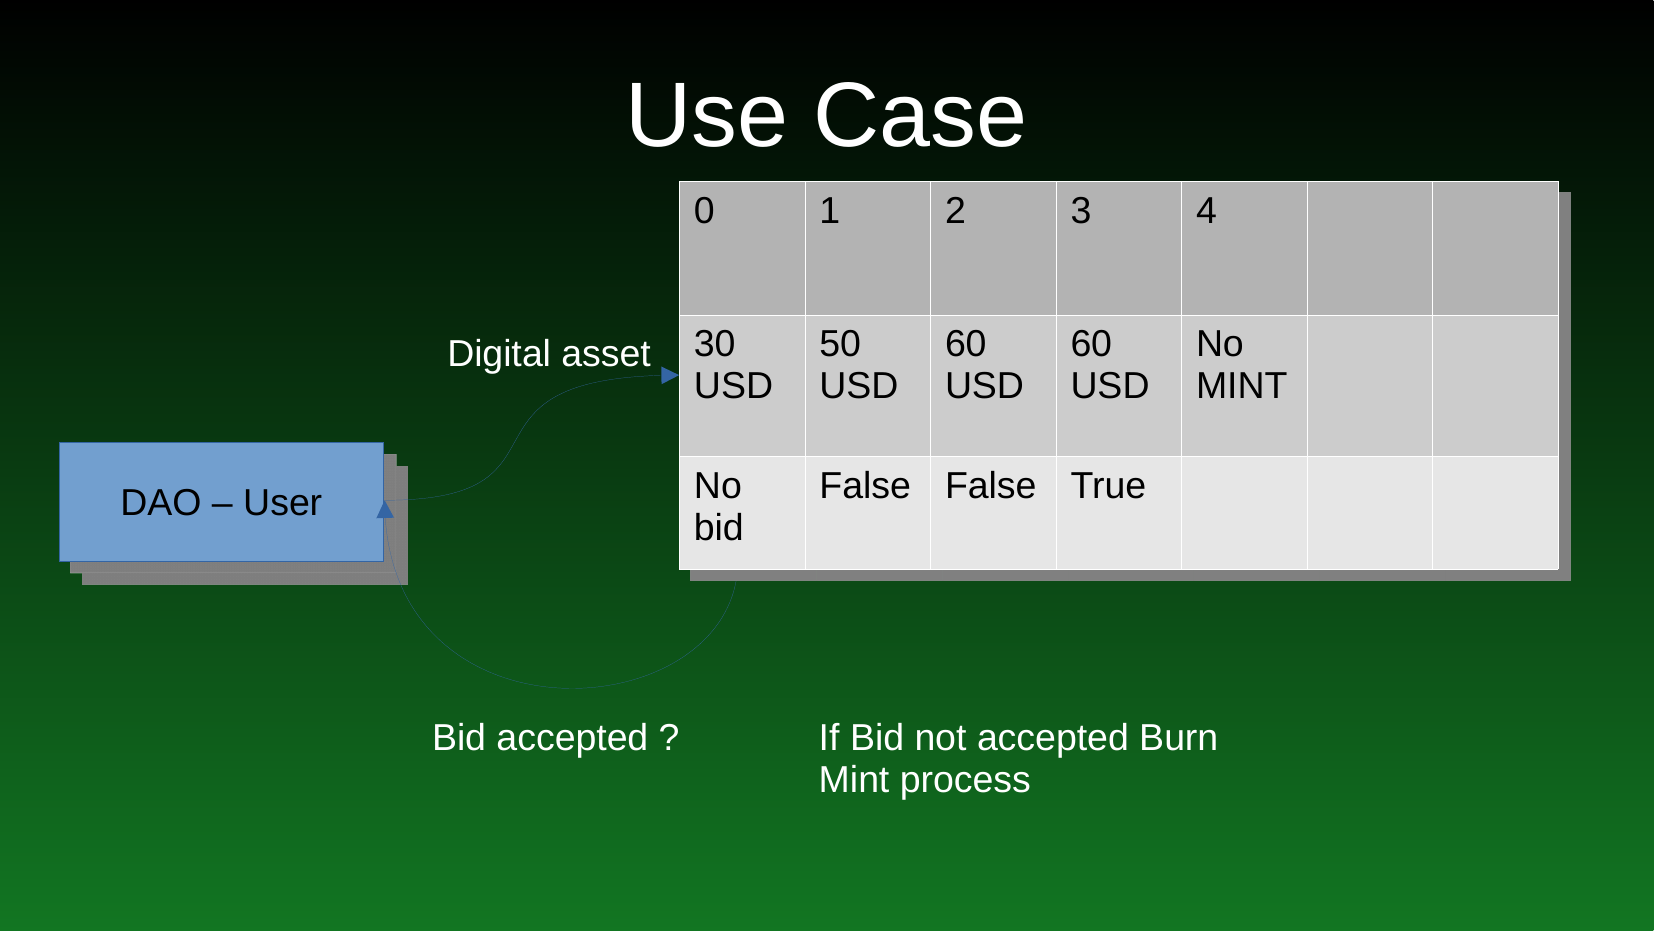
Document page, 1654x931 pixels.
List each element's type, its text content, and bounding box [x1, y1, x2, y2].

table_cell [1308, 457, 1432, 569]
table_cell 50 USD [806, 316, 930, 456]
table_header [1308, 182, 1432, 315]
table_header [1433, 182, 1558, 315]
table_cell False [806, 457, 930, 569]
title Use Case [82, 37, 1571, 193]
table_cell 30 USD [680, 316, 805, 456]
table_cell 60 USD [931, 316, 1056, 456]
table_header 3 [1057, 182, 1181, 315]
table_cell False [931, 457, 1056, 569]
text_box If Bid not accepted Burn Mint process [797, 708, 1241, 808]
table_header 1 [806, 182, 930, 315]
table_cell No bid [680, 457, 805, 569]
text_box DAO – User [59, 442, 384, 562]
table_cell [1433, 457, 1558, 569]
text_box Digital asset [603, 376, 661, 382]
text_box Bid accepted ? [383, 708, 739, 766]
table_header 2 [931, 182, 1056, 315]
table_cell No MINT [1182, 316, 1307, 456]
table_cell [1433, 316, 1558, 456]
table_cell [1182, 457, 1307, 569]
text_box Digital asset [372, 324, 679, 382]
table_header 0 [680, 182, 805, 315]
table_cell [1308, 316, 1432, 456]
table_cell 60 USD [1057, 316, 1181, 456]
table_header 4 [1182, 182, 1307, 315]
table_cell True [1057, 457, 1181, 569]
